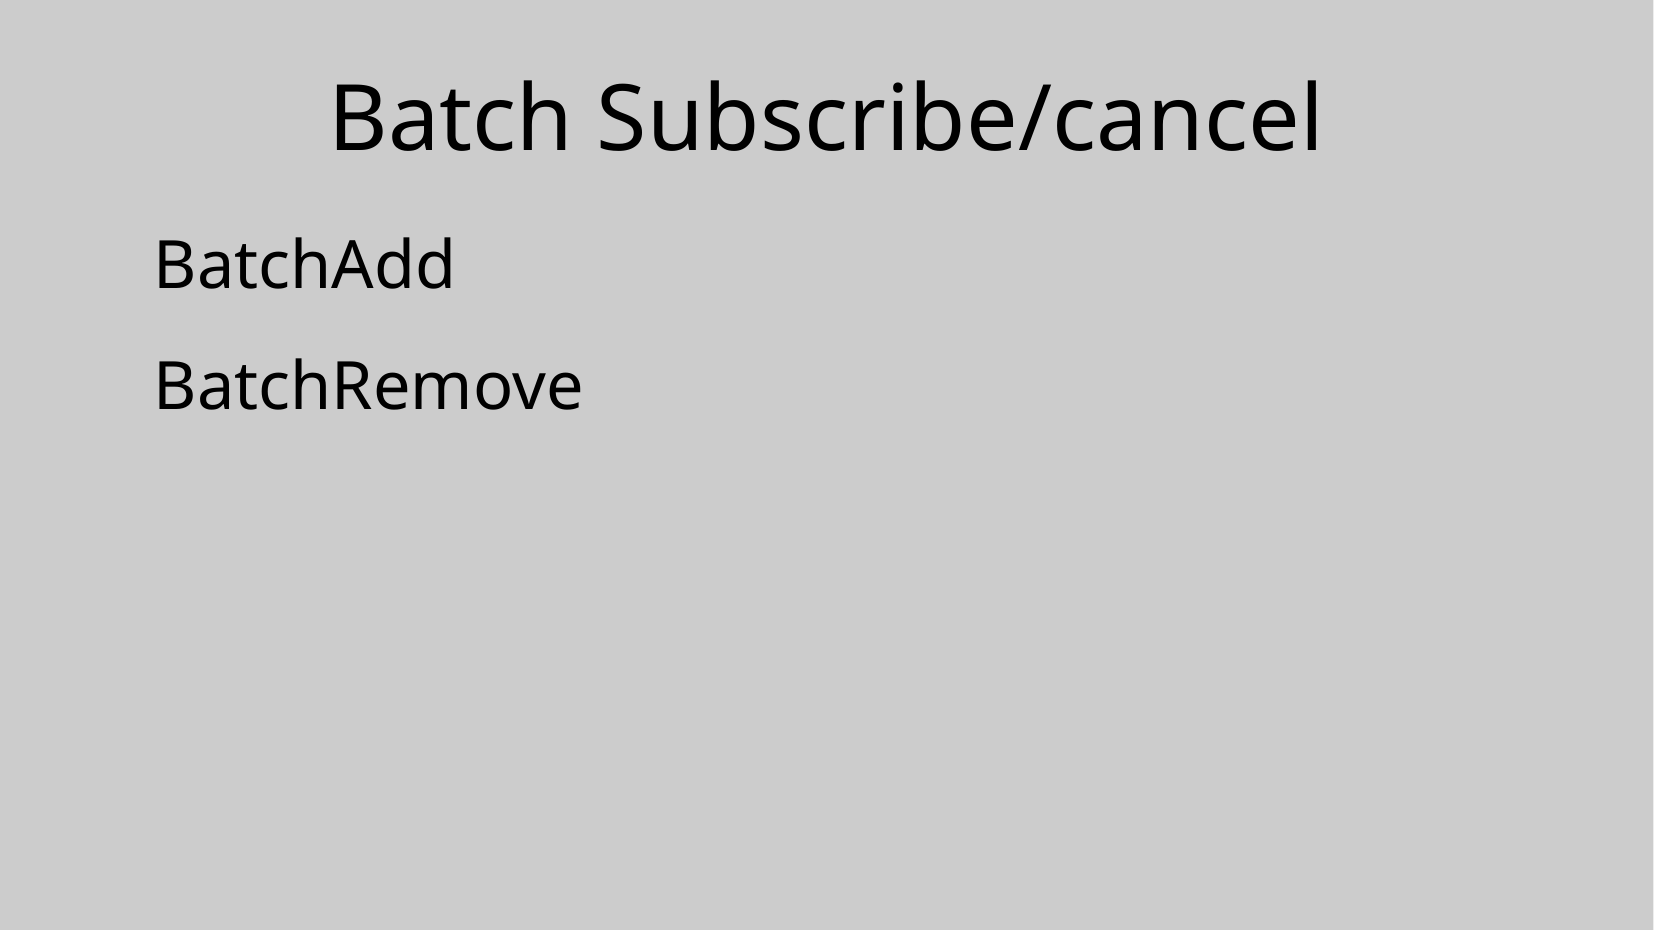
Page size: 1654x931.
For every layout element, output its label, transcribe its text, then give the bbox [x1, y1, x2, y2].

title Batch Subscribe/cancel [82, 37, 1571, 193]
list BatchAdd BatchRemove [82, 217, 1571, 758]
